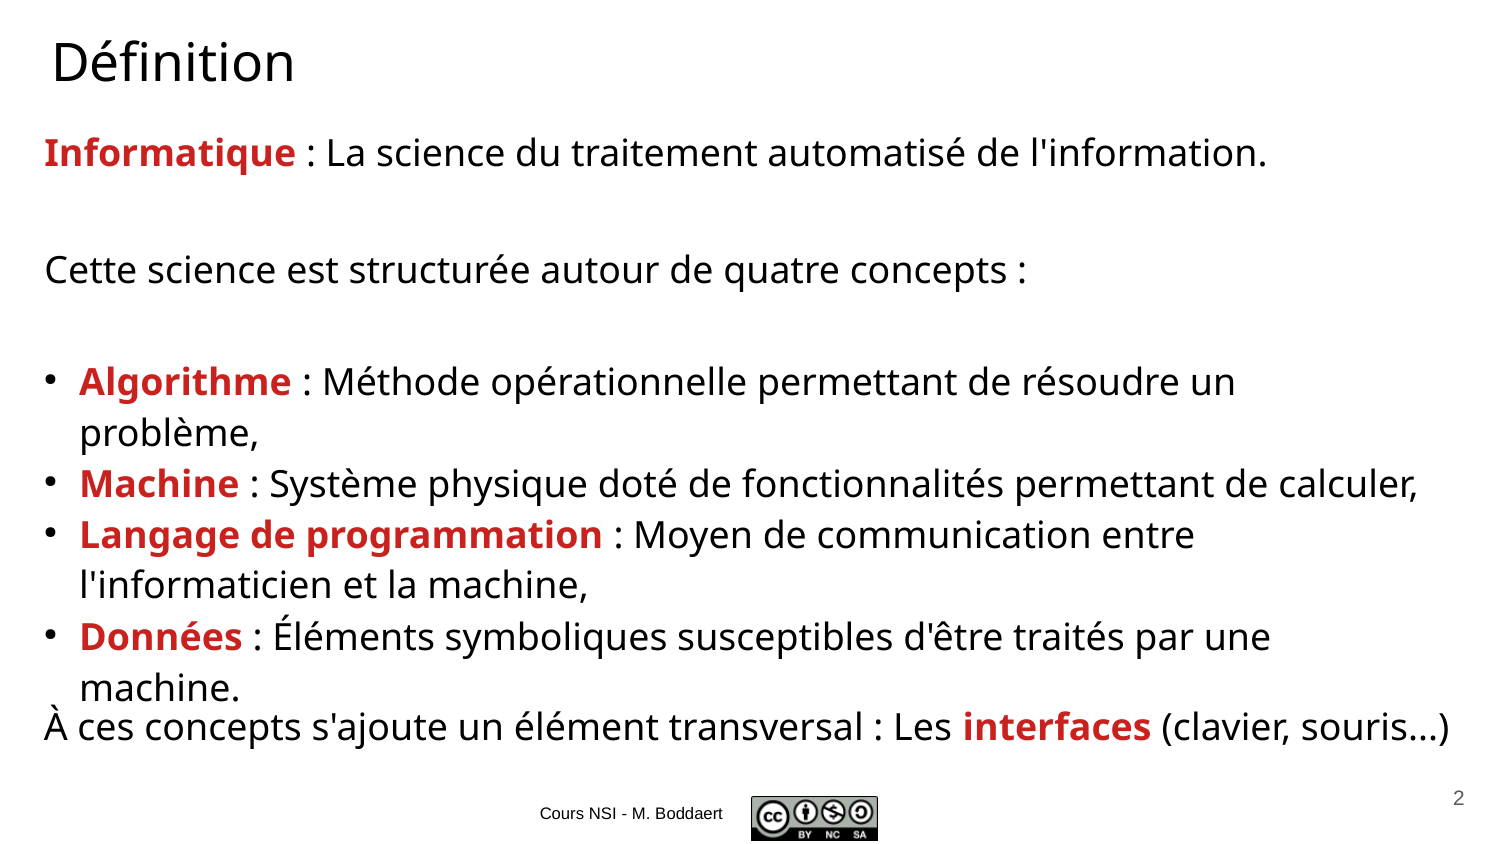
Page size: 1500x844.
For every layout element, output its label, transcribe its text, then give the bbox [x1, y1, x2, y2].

slide_number <numéro> [1389, 764, 1480, 830]
title Définition [51, 13, 1449, 108]
picture [751, 796, 878, 841]
text_box Informatique : La science du traitement automatisé de l'information. [29, 118, 1477, 221]
text_box À ces concepts s'ajoute un élément transversal : Les interfaces (clavier, souris...) [28, 692, 1477, 795]
text_box Cette science est structurée autour de quatre concepts : [29, 238, 1477, 325]
text_box Algorithme : Méthode opérationnelle permettant de résoudre un problème, Machine : Système physique doté de fonctionnalités permettant de calculer, Langage de programmation : Moyen de communication entre l'informaticien et la machine, Données : Éléments symboliques susceptibles d'être traités par une machine. [28, 347, 1436, 585]
